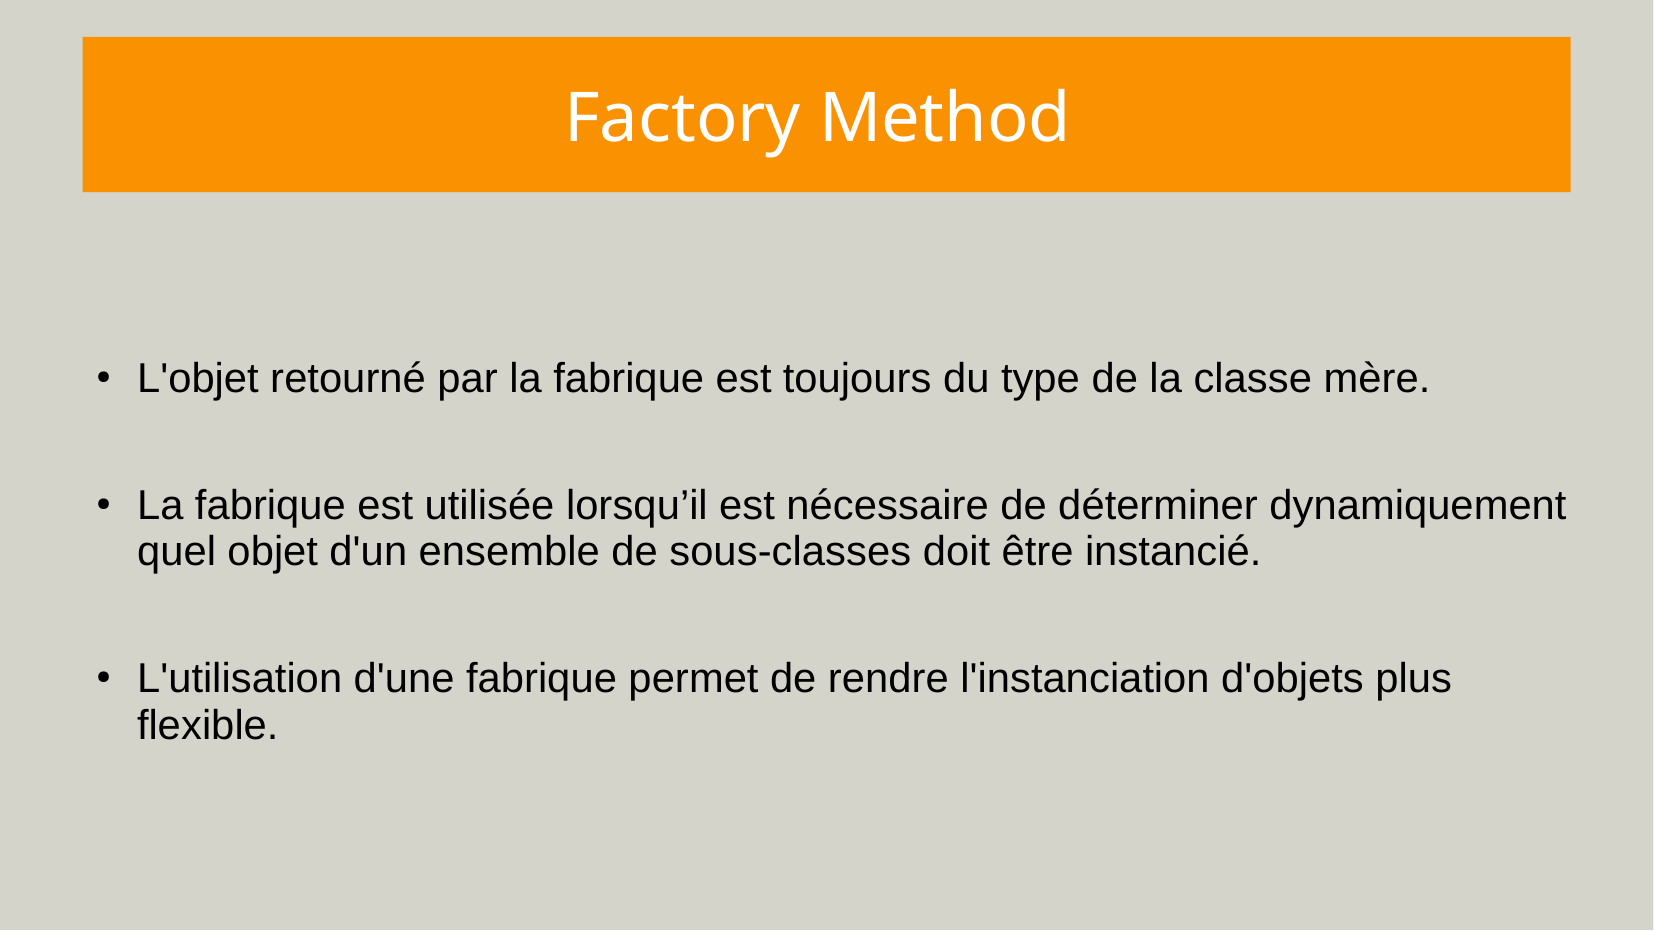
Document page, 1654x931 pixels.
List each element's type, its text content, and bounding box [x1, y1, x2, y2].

title Factory Method [82, 36, 1571, 193]
list L'objet retourné par la fabrique est toujours du type de la classe mère. La fabrique est utilisée lorsqu’il est nécessaire de déterminer dynamiquement quel objet d'un ensemble de sous-classes doit être instancié. L'utilisation d'une fabrique permet de rendre l'instanciation d'objets plus flexible. [82, 235, 1571, 775]
